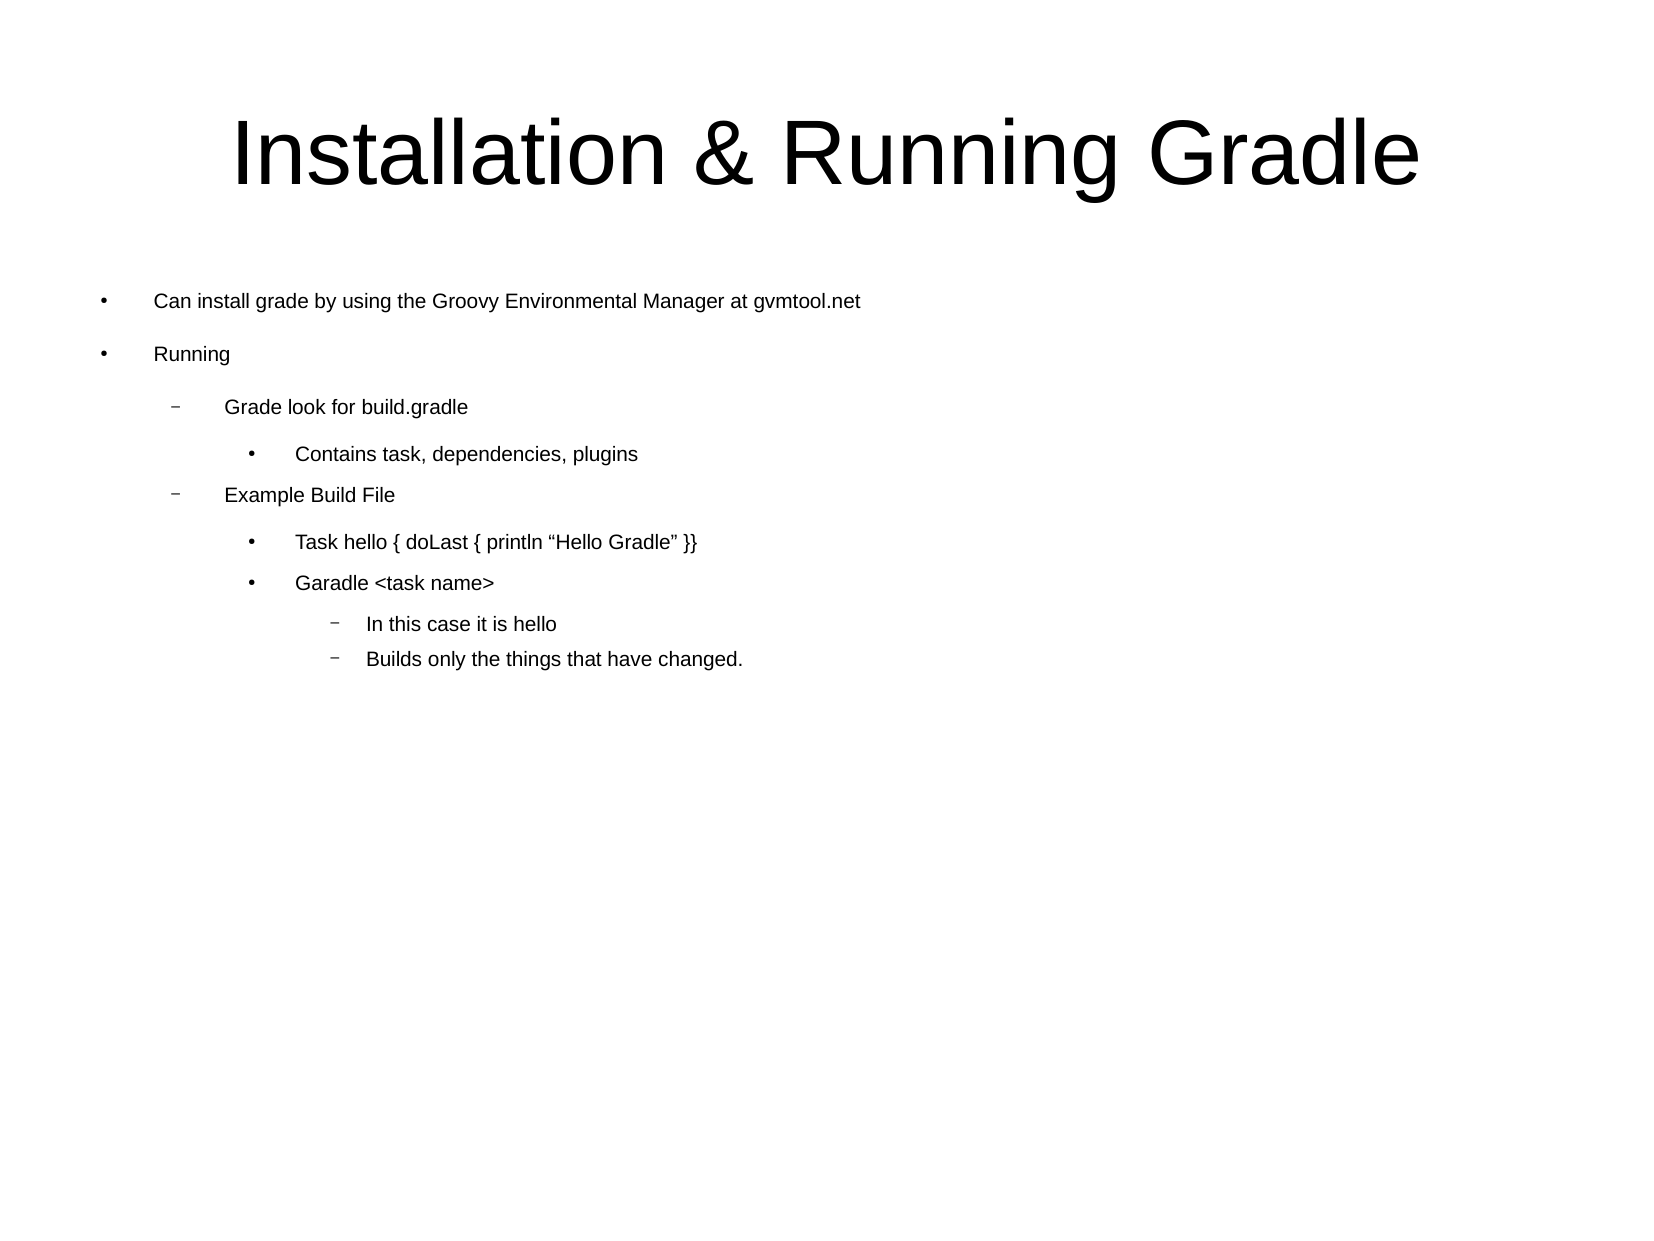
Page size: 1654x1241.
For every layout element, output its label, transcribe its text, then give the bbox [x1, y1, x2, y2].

title Installation & Running Gradle [82, 49, 1571, 257]
list Can install grade by using the Groovy Environmental Manager at gvmtool.net Running Grade look for build.gradle Contains task, dependencies, plugins Example Build File Task hello { doLast { println “Hello Gradle” }} Garadle <task name> In this case it is hello Builds only the things that have changed. [82, 290, 1571, 1010]
